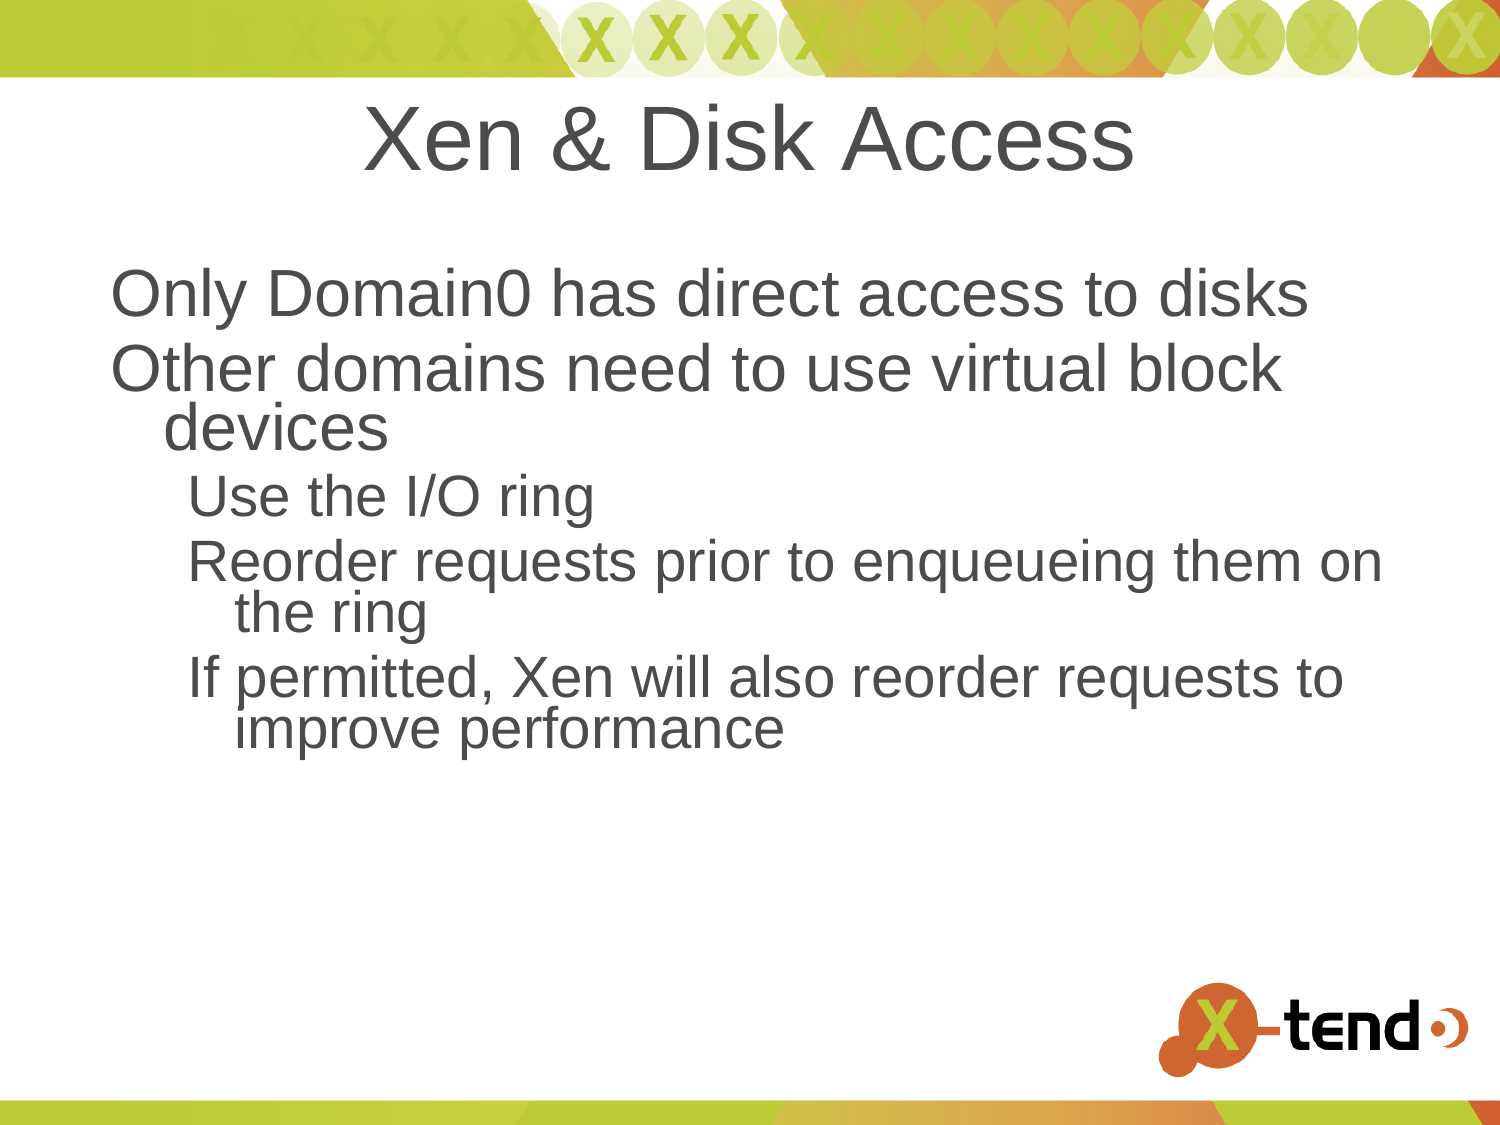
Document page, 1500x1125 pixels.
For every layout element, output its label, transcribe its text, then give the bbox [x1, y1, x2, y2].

picture [0, 0, 1500, 1125]
title Xen & Disk Access [75, 45, 1426, 233]
list Only Domain0 has direct access to disks Other domains need to use virtual block devices Use the I/O ring Reorder requests prior to enqueueing them on the ring If permitted, Xen will also reorder requests to improve performance [78, 262, 1476, 1113]
